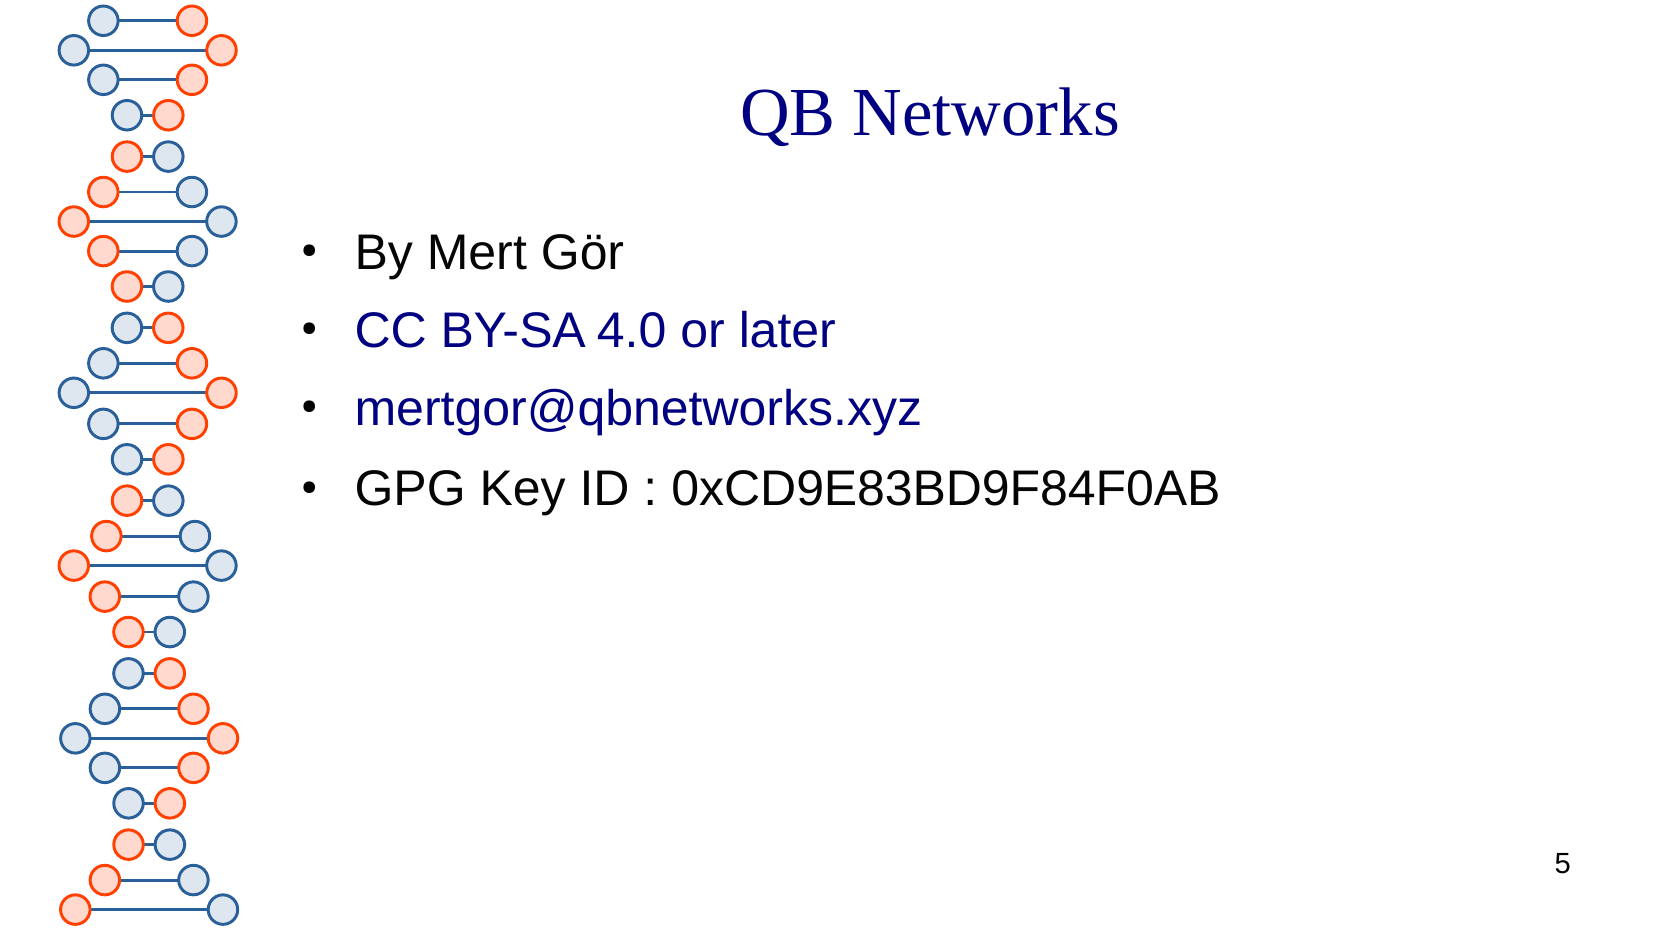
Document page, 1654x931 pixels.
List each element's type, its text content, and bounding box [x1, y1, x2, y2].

title QB Networks [265, 35, 1595, 189]
list By Mert Gör CC BY-SA 4.0 or later mertgor@qbnetworks.xyz GPG Key ID : 0xCD9E83BD9F84F0AB [283, 224, 1613, 764]
